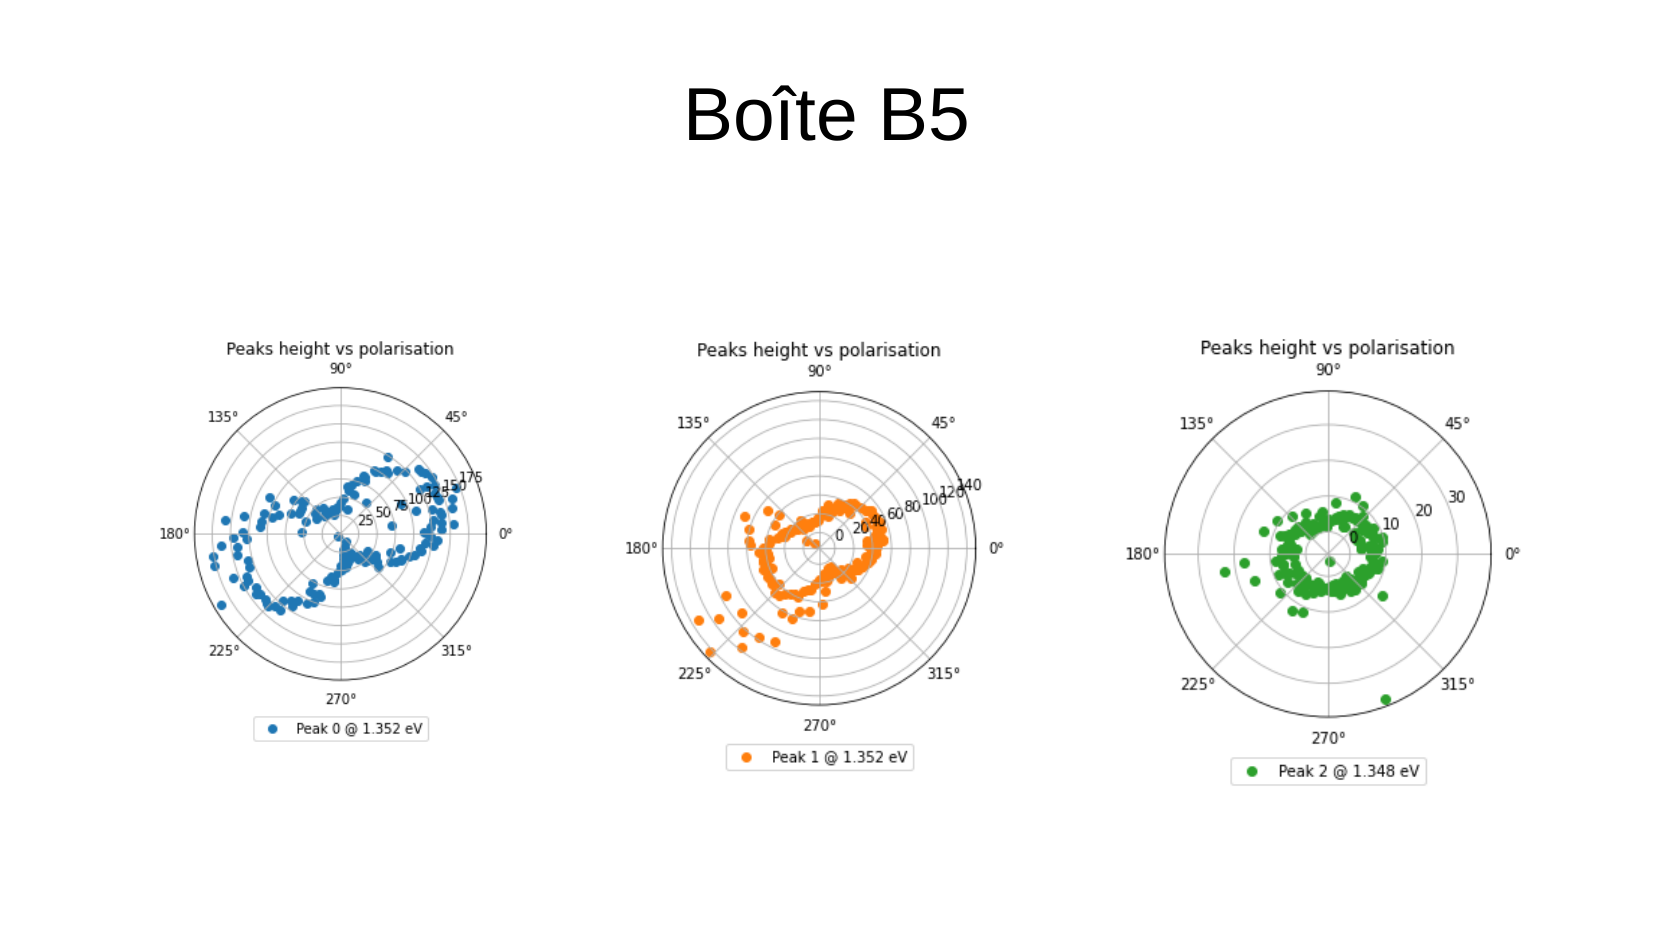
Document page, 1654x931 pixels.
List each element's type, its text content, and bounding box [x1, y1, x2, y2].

picture [1115, 329, 1531, 796]
picture [150, 332, 522, 751]
title Boîte B5 [82, 37, 1571, 193]
picture [615, 332, 1014, 781]
